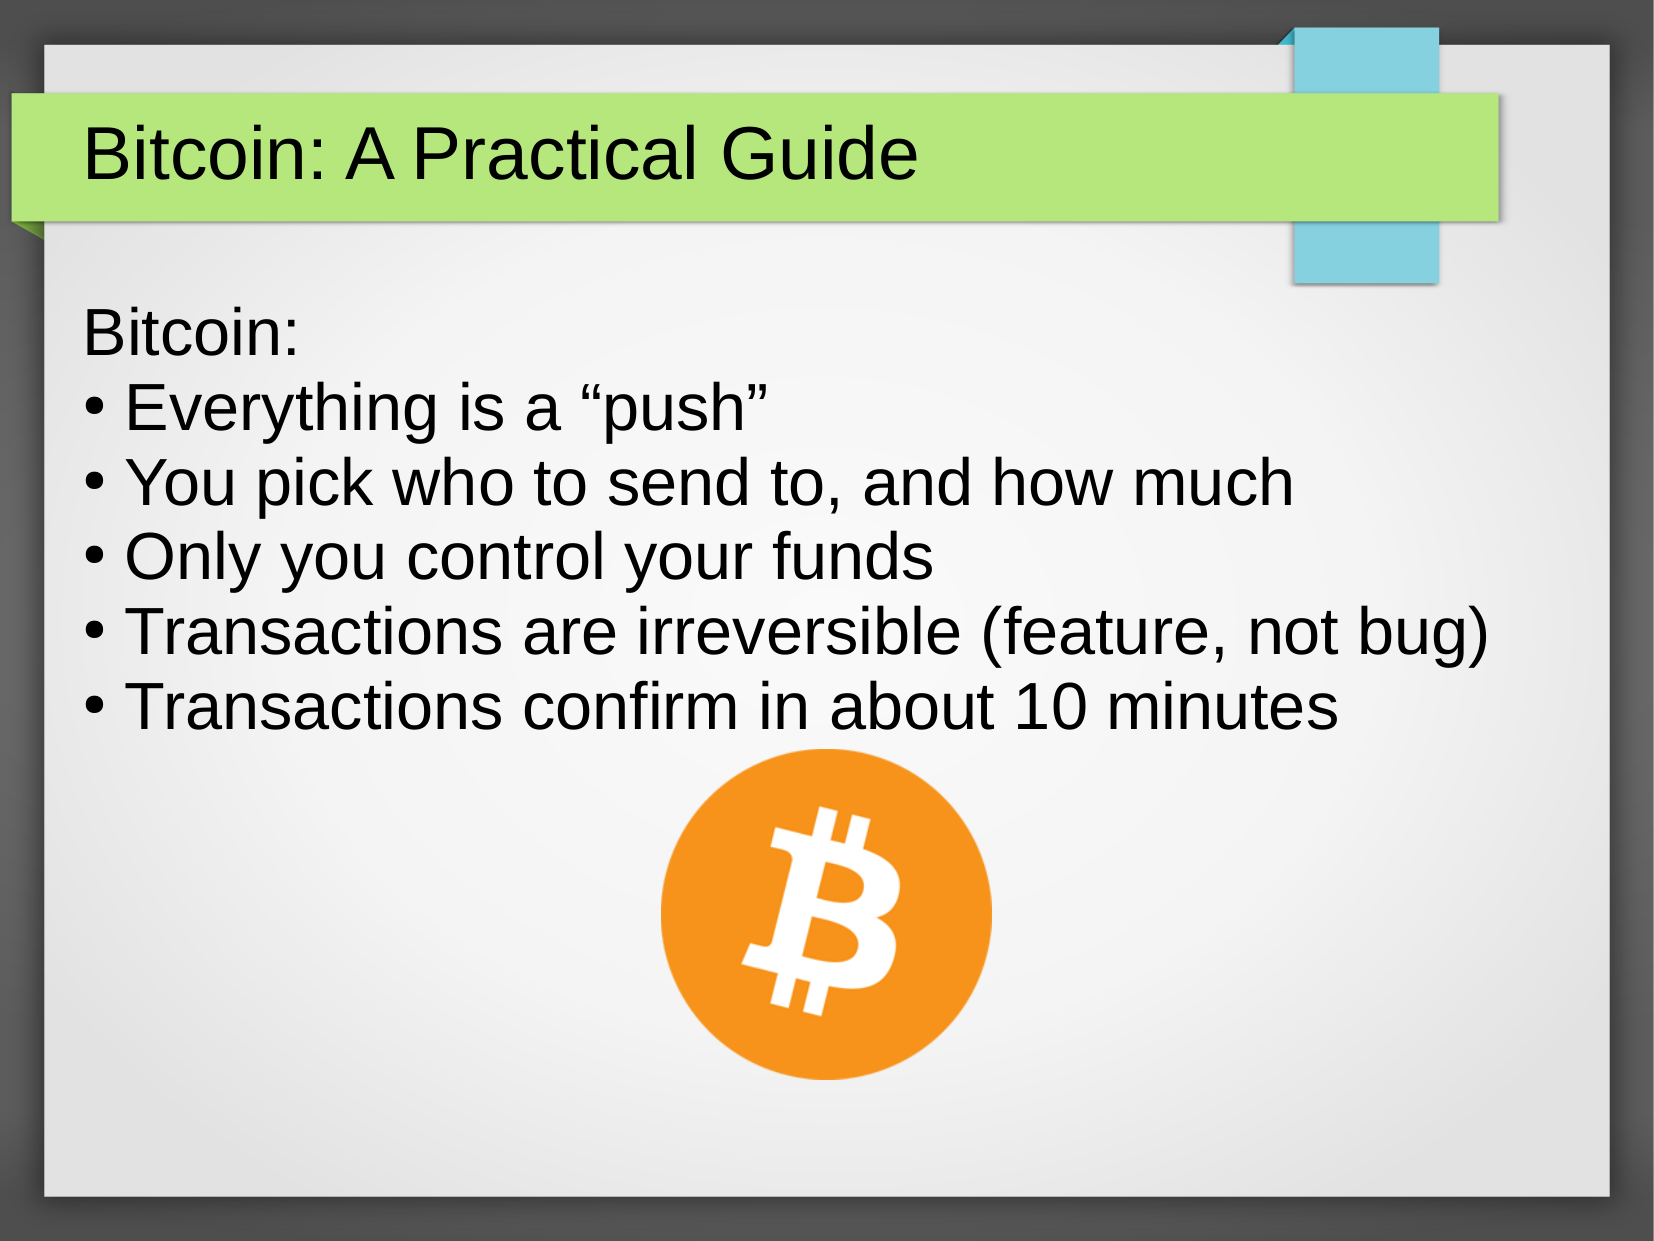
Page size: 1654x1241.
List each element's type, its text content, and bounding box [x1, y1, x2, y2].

title Bitcoin: A Practical Guide [82, 94, 1264, 213]
picture [0, 0, 1654, 1241]
subtitle Bitcoin: Everything is a “push” You pick who to send to, and how much Only you control your funds Transactions are irreversible (feature, not bug) Transactions confirm in about 10 minutes [82, 295, 1571, 1015]
